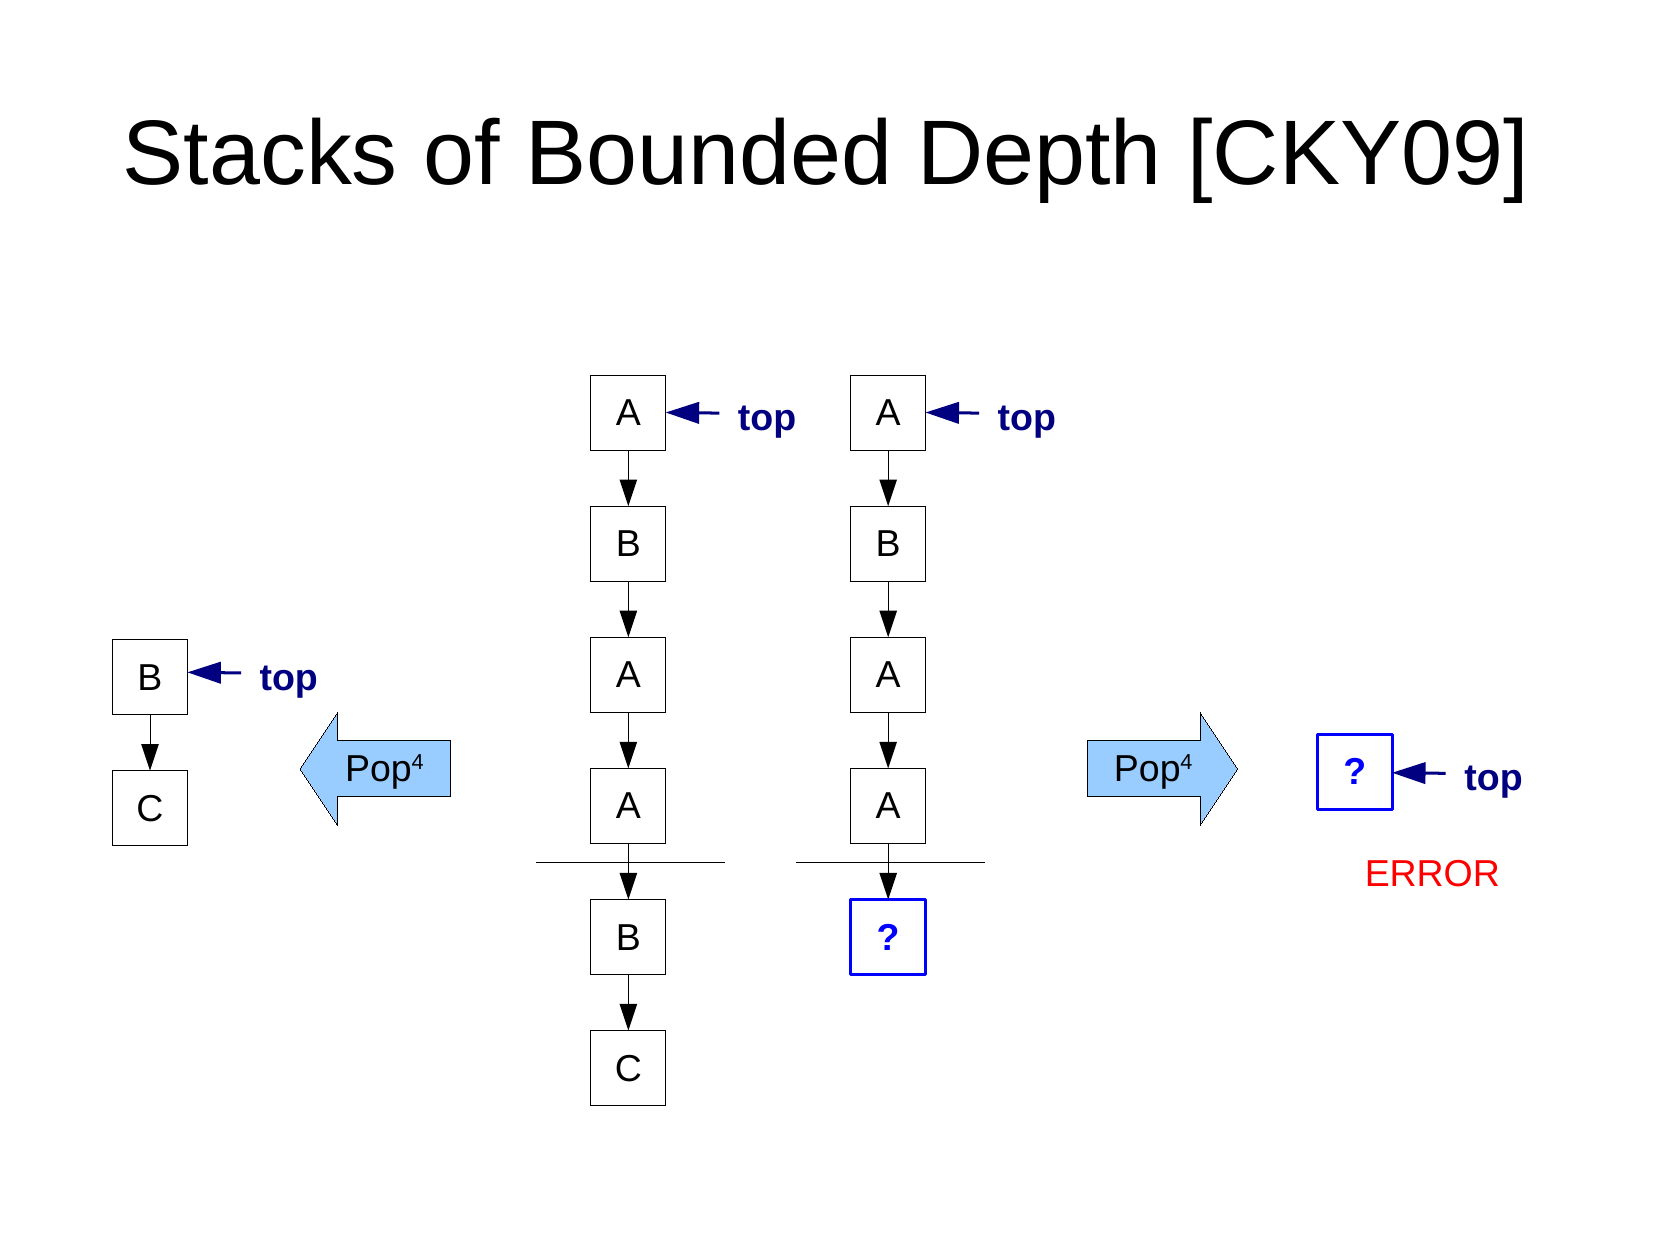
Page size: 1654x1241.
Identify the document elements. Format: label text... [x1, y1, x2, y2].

text_box C [112, 770, 188, 846]
text_box top [244, 648, 358, 706]
text_box top [723, 388, 836, 446]
text_box C [590, 1030, 666, 1106]
text_box ERROR [1350, 844, 1576, 902]
text_box top [982, 388, 1096, 446]
text_box B [590, 899, 666, 975]
text_box B [590, 506, 666, 582]
text_box ? [850, 899, 926, 975]
text_box Pop4 [300, 712, 451, 826]
text_box B [850, 506, 926, 582]
text_box A [850, 768, 926, 844]
text_box A [590, 375, 666, 451]
text_box A [590, 768, 666, 844]
text_box ? [1317, 734, 1393, 810]
text_box B [112, 639, 188, 715]
text_box A [850, 375, 926, 451]
title Stacks of Bounded Depth [CKY09] [82, 56, 1571, 250]
text_box Pop4 [1087, 712, 1238, 826]
text_box A [850, 637, 926, 713]
text_box A [590, 637, 666, 713]
text_box top [1449, 749, 1563, 806]
